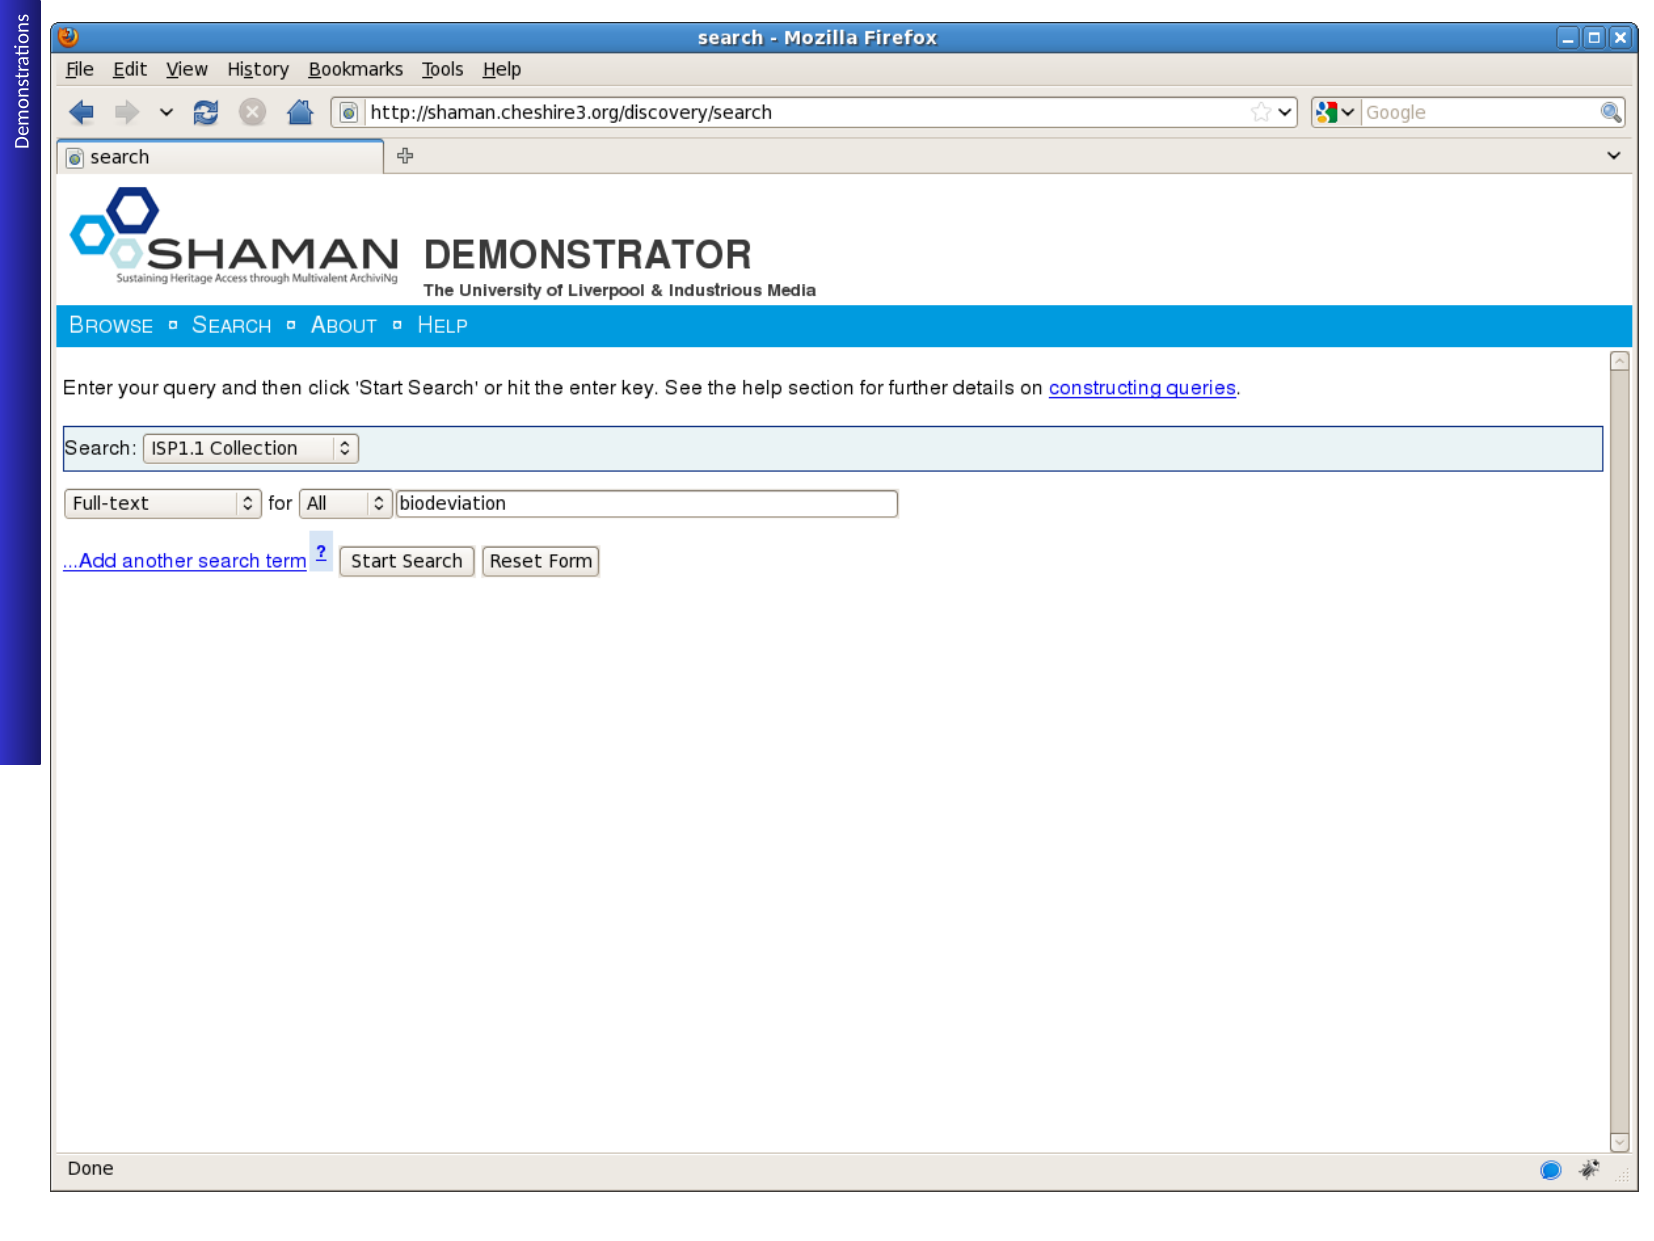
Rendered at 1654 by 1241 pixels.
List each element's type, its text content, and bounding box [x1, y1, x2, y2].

picture [50, 22, 1639, 1192]
text_box Demonstrations [0, 0, 41, 765]
